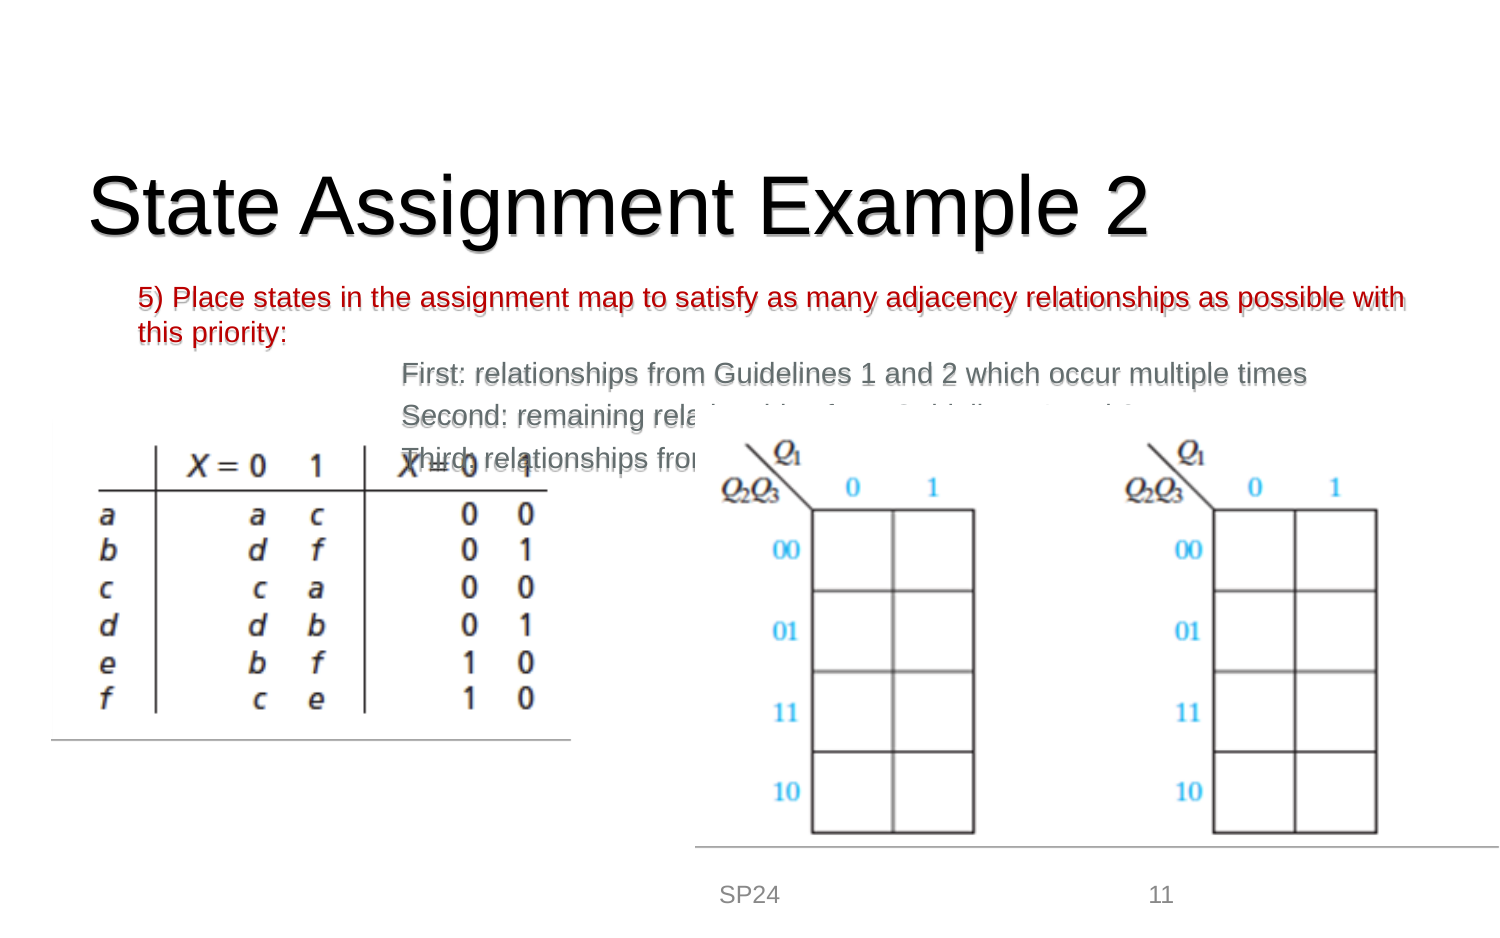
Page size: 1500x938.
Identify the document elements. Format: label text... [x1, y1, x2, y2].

title State Assignment Example 2 [72, 143, 1434, 251]
footer SP24 [496, 868, 1004, 919]
picture [695, 405, 1500, 846]
list 5) Place states in the assignment map to satisfy as many adjacency relationships as possible with this priority: First: relationships from Guidelines 1 and 2 which occur multiple times Second: remaining relationships from Guidelines 1 and 2 Third: relationships from Guideline 3 [0, 270, 1500, 849]
slide_number 11 [1133, 868, 1471, 919]
